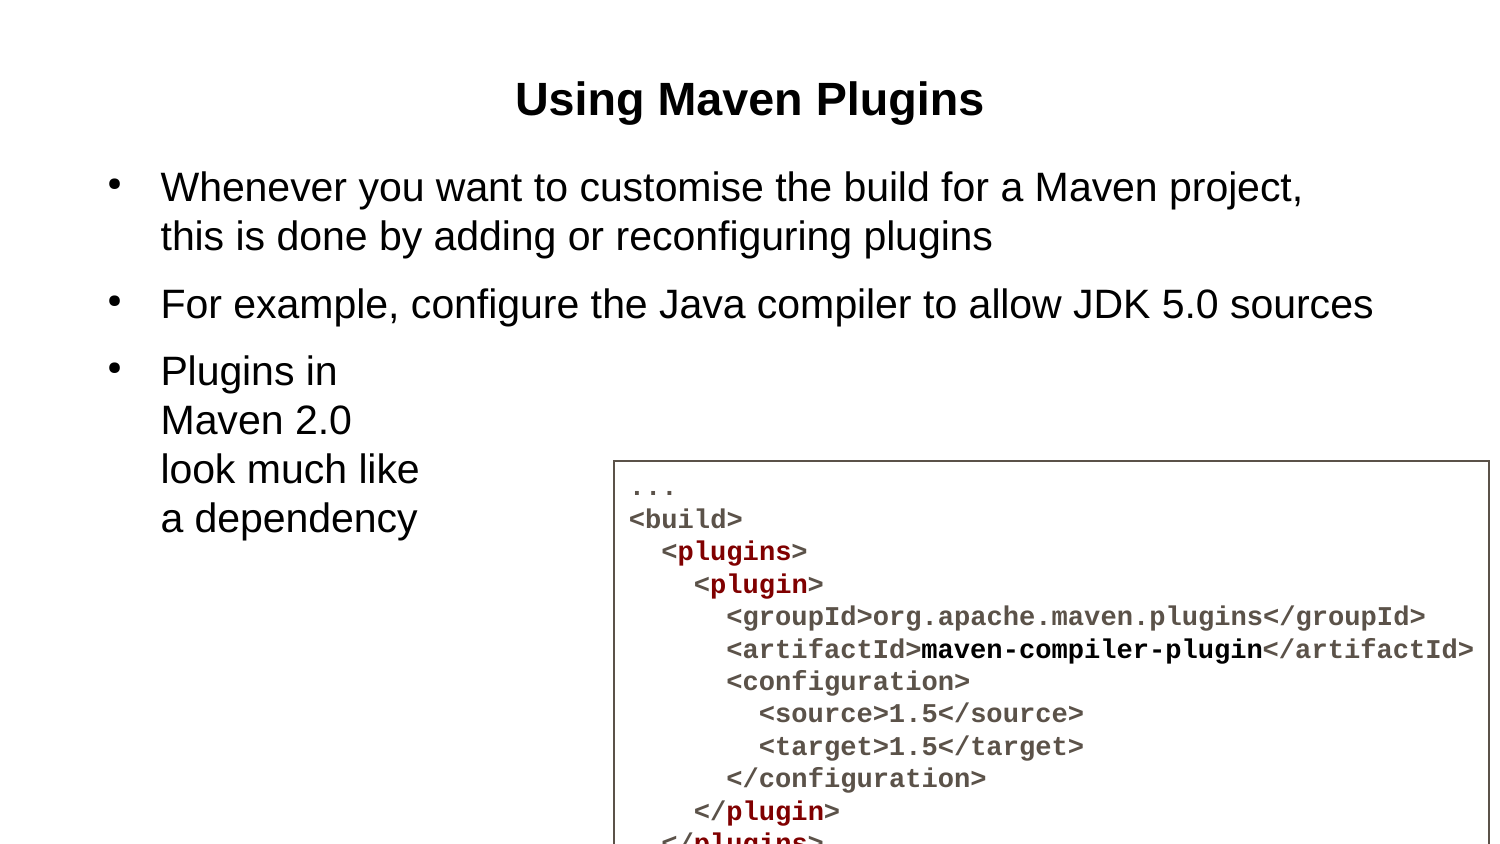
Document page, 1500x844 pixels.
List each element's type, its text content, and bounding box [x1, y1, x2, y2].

title Using Maven Plugins [75, 33, 1425, 133]
text_box ... <build> <plugins> <plugin> <groupId>org.apache.maven.plugins</groupId> <artifactId>maven-compiler-plugin</artifactId> <configuration> <source>1.5</source> <target>1.5</target> </configuration> </plugin> </plugins> </build> ... [614, 460, 1489, 844]
list Whenever you want to customise the build for a Maven project, this is done by adding or reconfiguring plugins For example, configure the Java compiler to allow JDK 5.0 sources Plugins in Maven 2.0 look much like a dependency [75, 153, 1395, 807]
